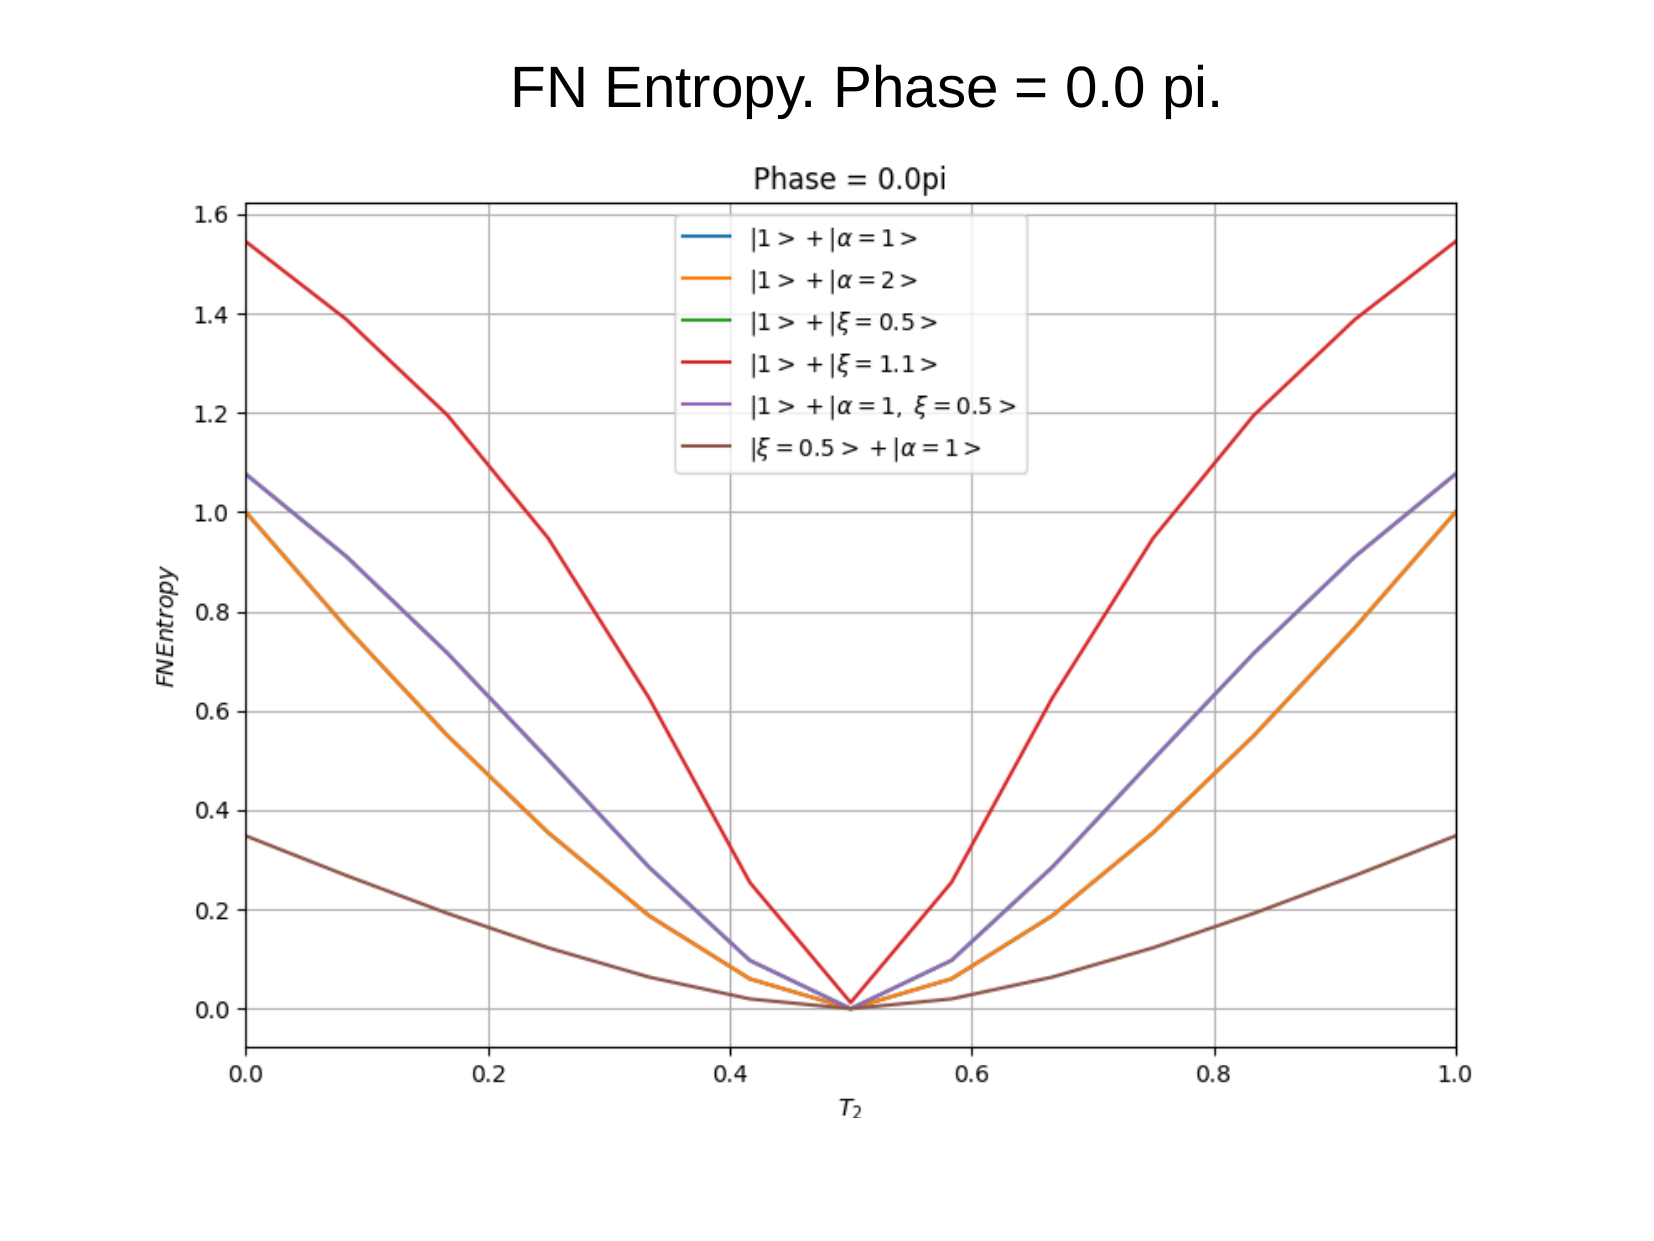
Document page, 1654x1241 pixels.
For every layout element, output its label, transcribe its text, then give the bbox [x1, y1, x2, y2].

picture [129, 153, 1477, 1118]
text_box FN Entropy. Phase = 0.0 pi. [496, 47, 1300, 130]
